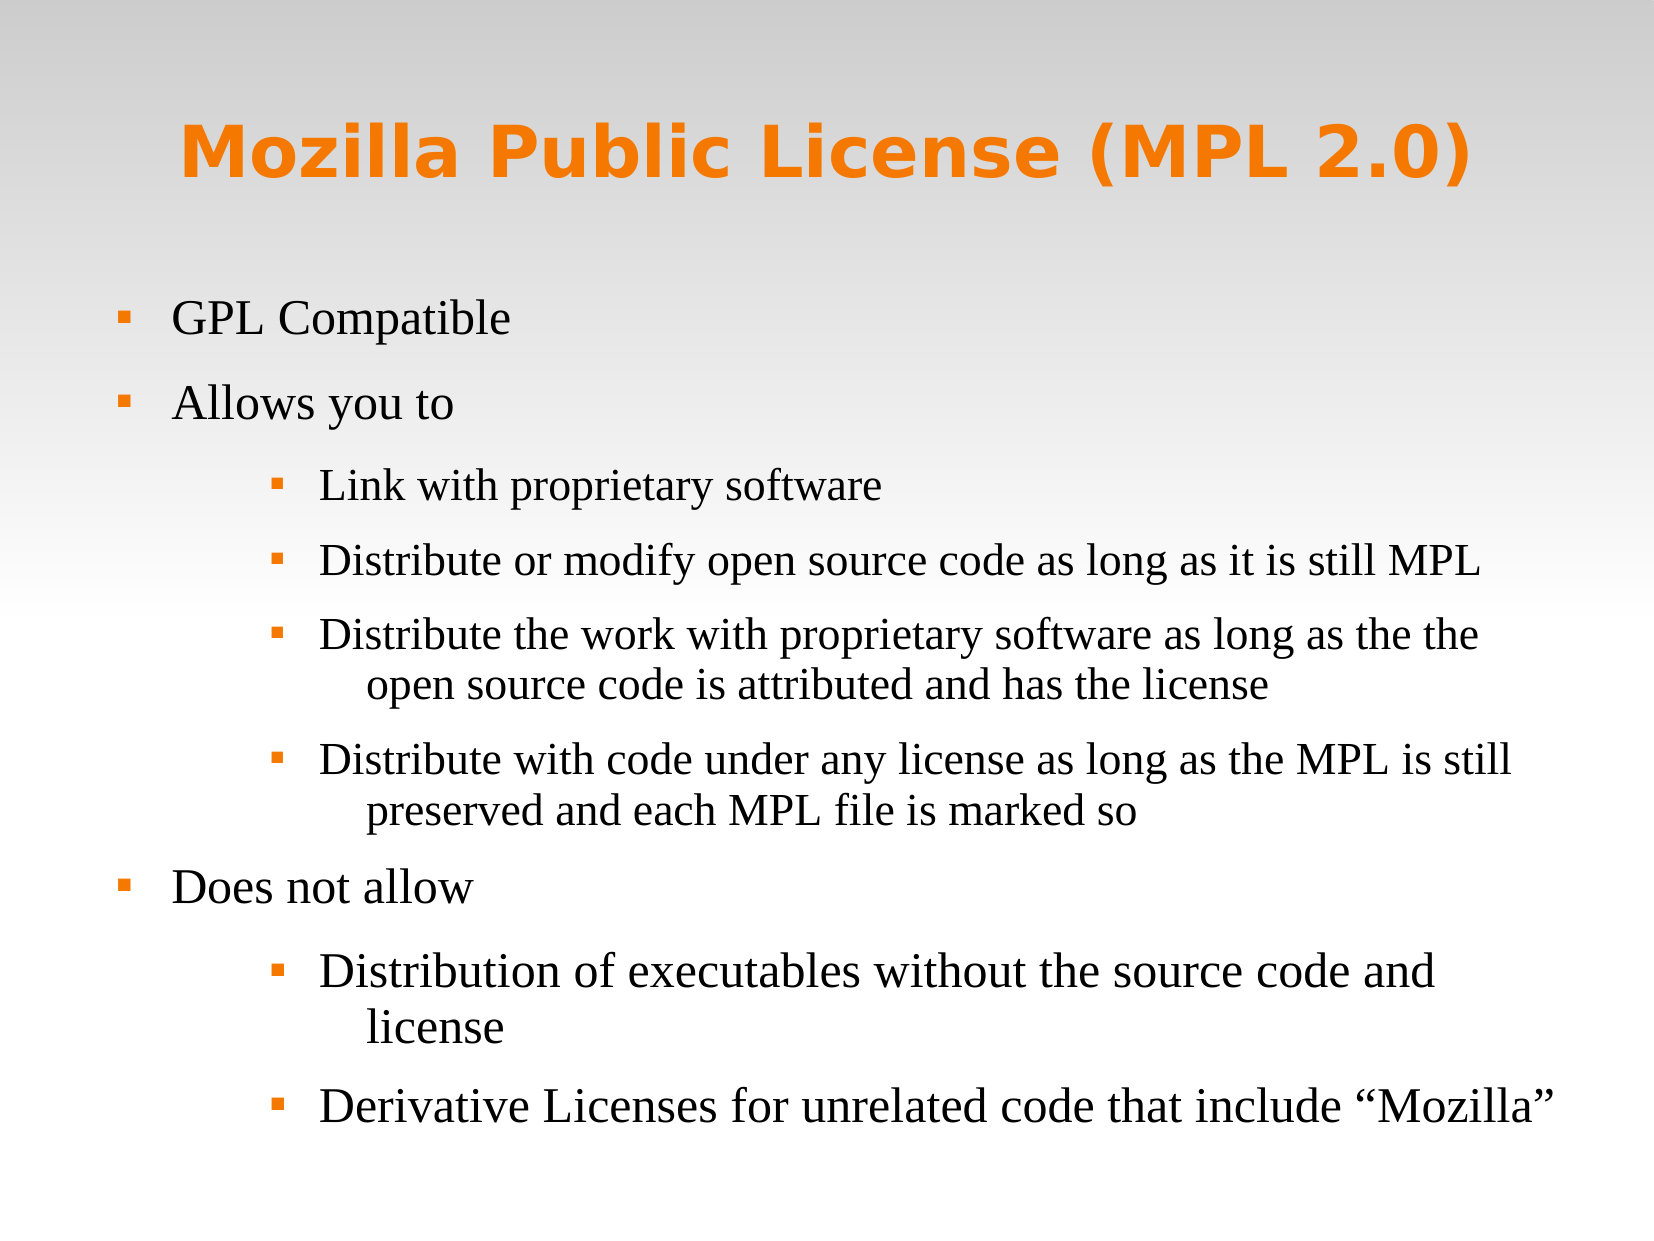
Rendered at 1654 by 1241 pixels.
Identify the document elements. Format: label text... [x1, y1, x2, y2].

list GPL Compatible Allows you to Link with proprietary software Distribute or modify open source code as long as it is still MPL Distribute the work with proprietary software as long as the the open source code is attributed and has the license Distribute with code under any license as long as the MPL is still preserved and each MPL file is marked so Does not allow Distribution of executables without the source code and license Derivative Licenses for unrelated code that include “Mozilla” [82, 290, 1571, 1193]
title Mozilla Public License (MPL 2.0) [82, 49, 1571, 257]
